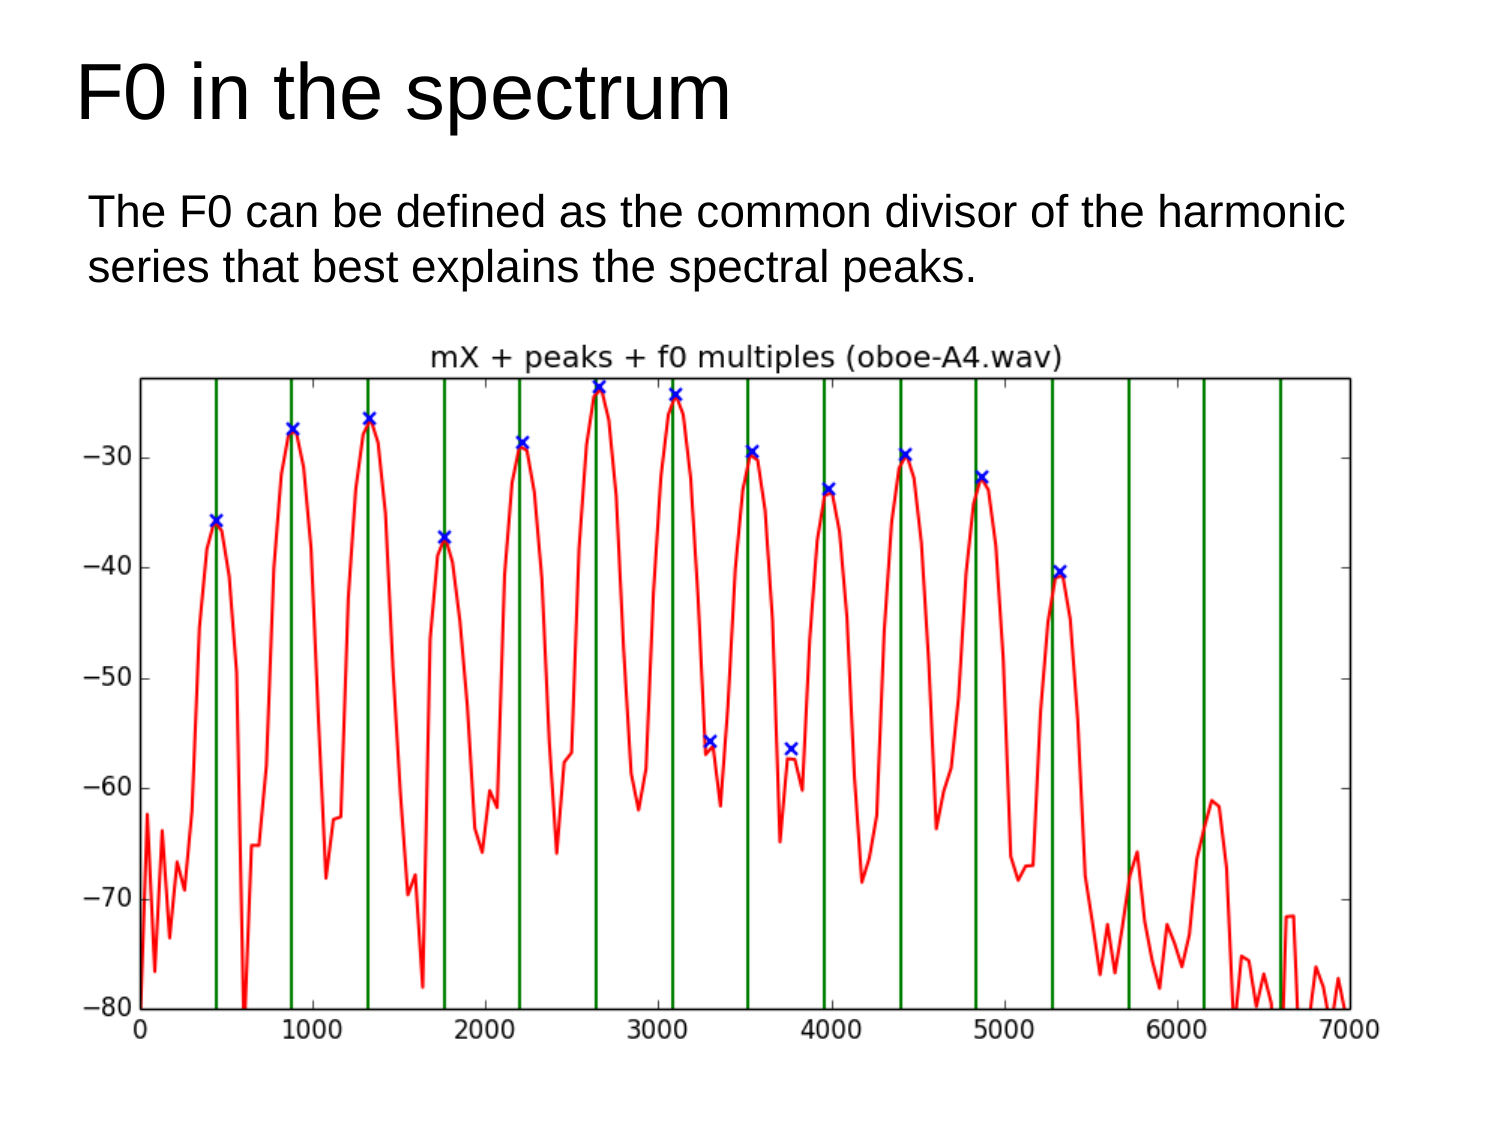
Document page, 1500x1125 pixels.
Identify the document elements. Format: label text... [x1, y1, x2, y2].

text_box The F0 can be defined as the common divisor of the harmonic series that best explains the spectral peaks. [72, 170, 1468, 300]
title F0 in the spectrum [75, 0, 1426, 186]
picture [56, 318, 1407, 1069]
